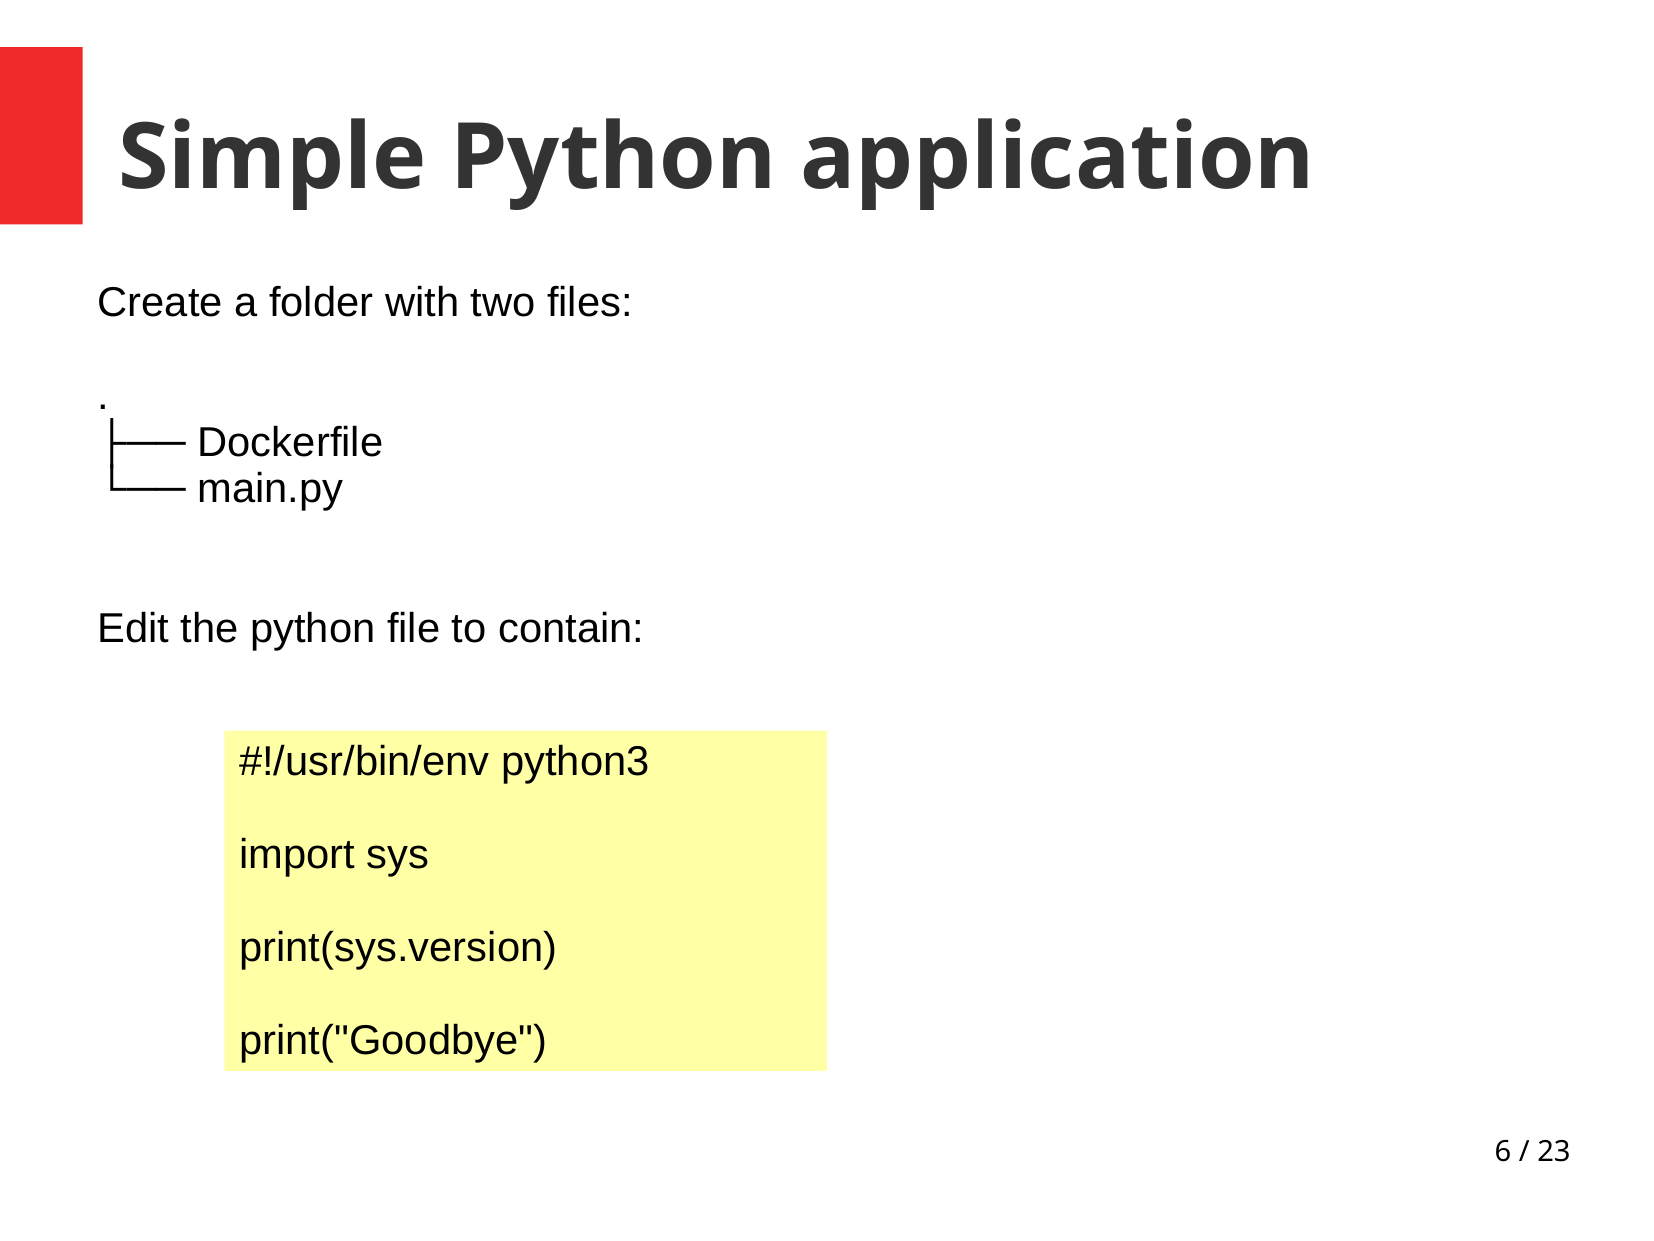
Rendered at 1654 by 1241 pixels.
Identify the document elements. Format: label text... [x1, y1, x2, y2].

text_box Create a folder with two files: . ├── Dockerfile └── main.py Edit the python file to contain: [82, 271, 1571, 705]
text_box #!/usr/bin/env python3 import sys print(sys.version) print("Goodbye") [224, 730, 827, 1071]
title Simple Python application [118, 49, 1571, 257]
